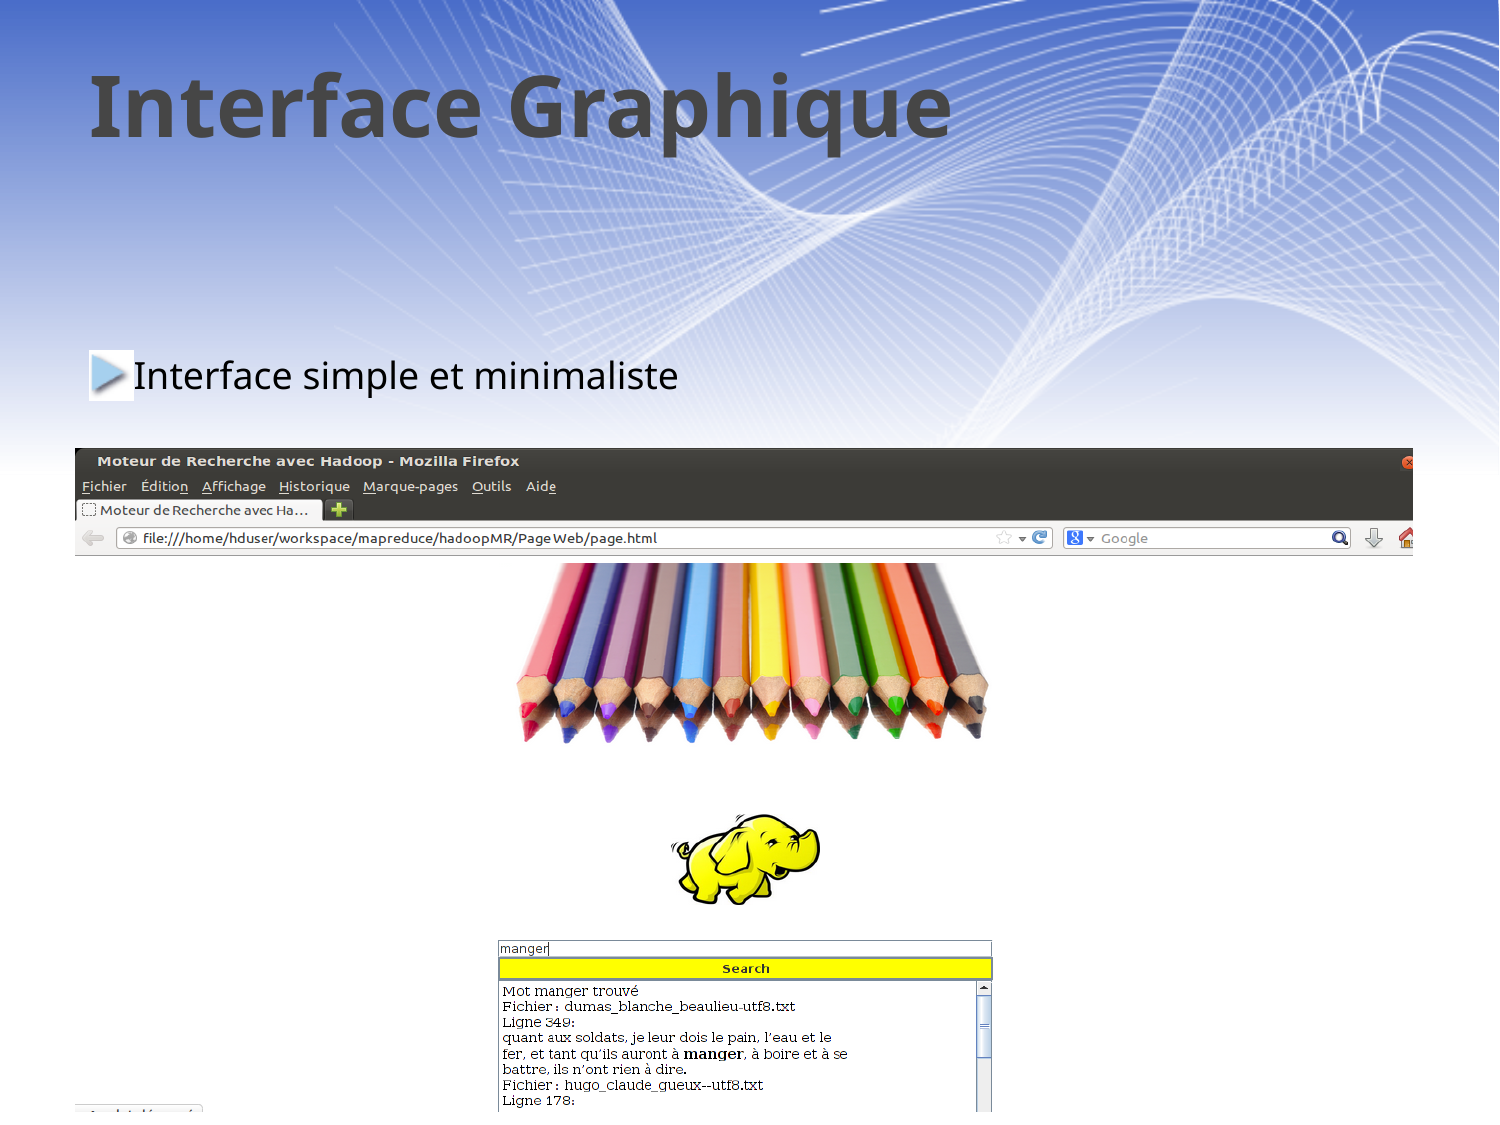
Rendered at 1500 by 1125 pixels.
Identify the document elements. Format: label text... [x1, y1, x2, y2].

picture [75, 0, 1500, 1112]
list [75, 243, 1425, 986]
title Interface Graphique [75, 45, 1425, 233]
text_box Interface simple et minimaliste [75, 342, 1193, 401]
